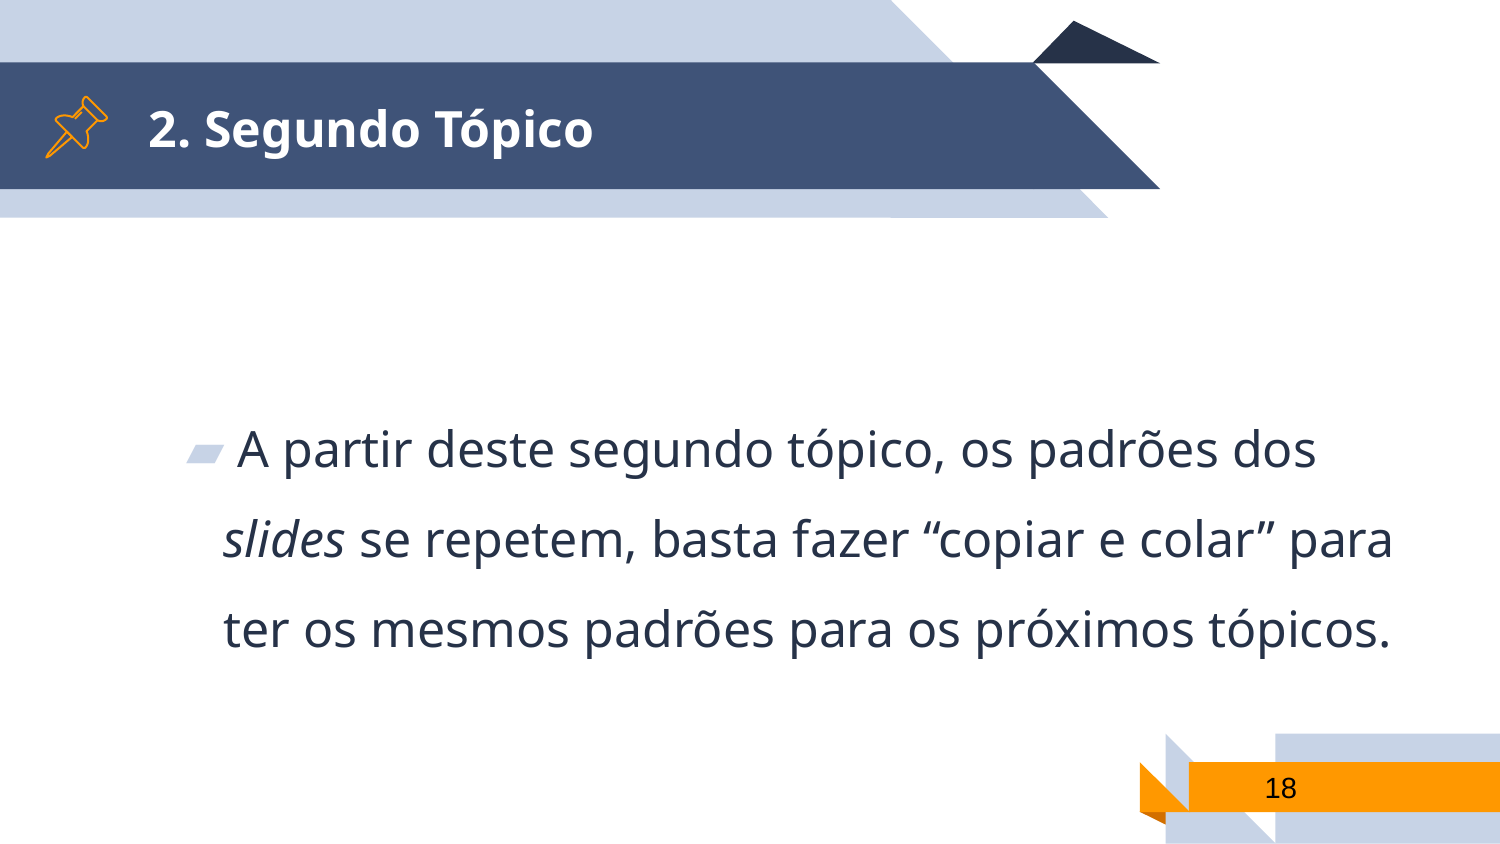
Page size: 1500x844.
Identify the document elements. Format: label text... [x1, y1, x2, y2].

title 2. Segundo Tópico [133, 64, 1035, 190]
slide_number <number> [1249, 760, 1494, 813]
list A partir deste segundo tópico, os padrões dos slides se repetem, basta fazer “copiar e colar” para ter os mesmos padrões para os próximos tópicos. [133, 264, 1430, 781]
